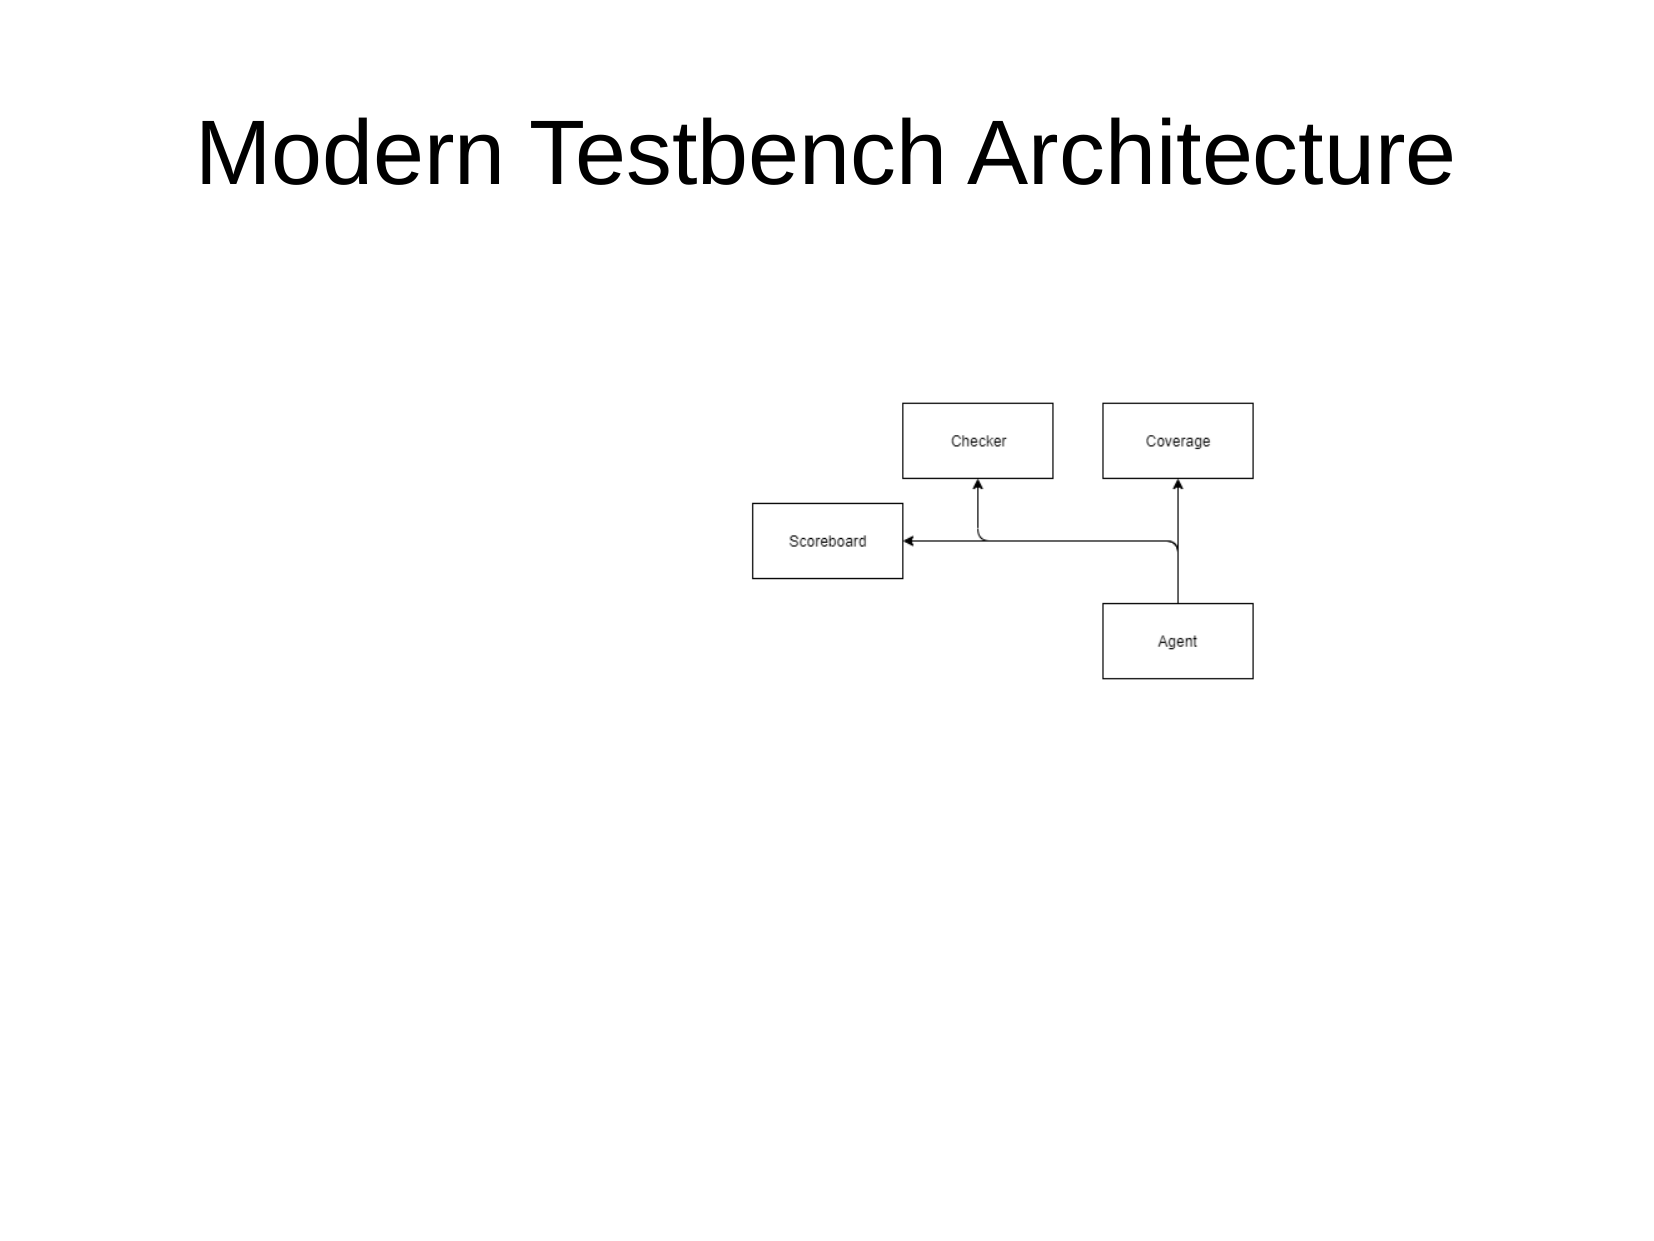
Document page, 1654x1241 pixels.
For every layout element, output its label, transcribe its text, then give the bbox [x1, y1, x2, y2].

picture [228, 354, 1429, 738]
title Modern Testbench Architecture [82, 49, 1571, 257]
